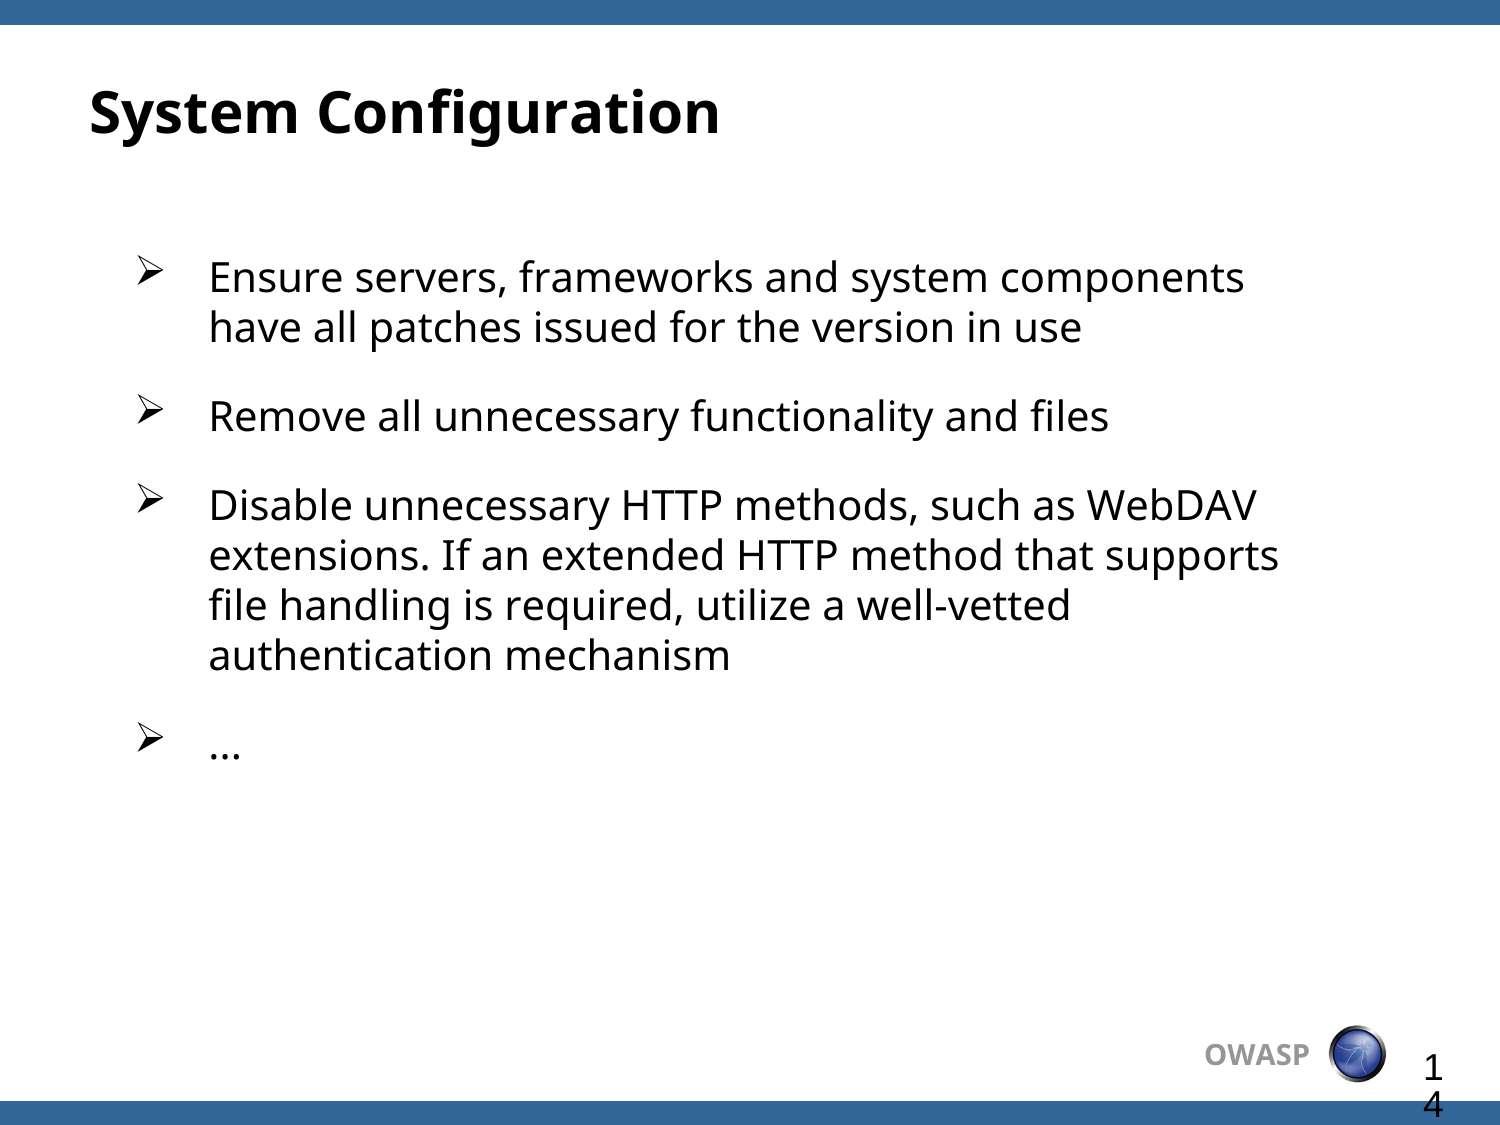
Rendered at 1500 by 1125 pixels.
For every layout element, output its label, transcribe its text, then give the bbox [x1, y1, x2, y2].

picture [1325, 1024, 1388, 1083]
title System Configuration [75, 45, 1426, 176]
list Ensure servers, frameworks and system components have all patches issued for the version in use Remove all unnecessary functionality and files Disable unnecessary HTTP methods, such as WebDAV extensions. If an extended HTTP method that supports file handling is required, utilize a well-vetted authentication mechanism ... [81, 242, 1359, 951]
